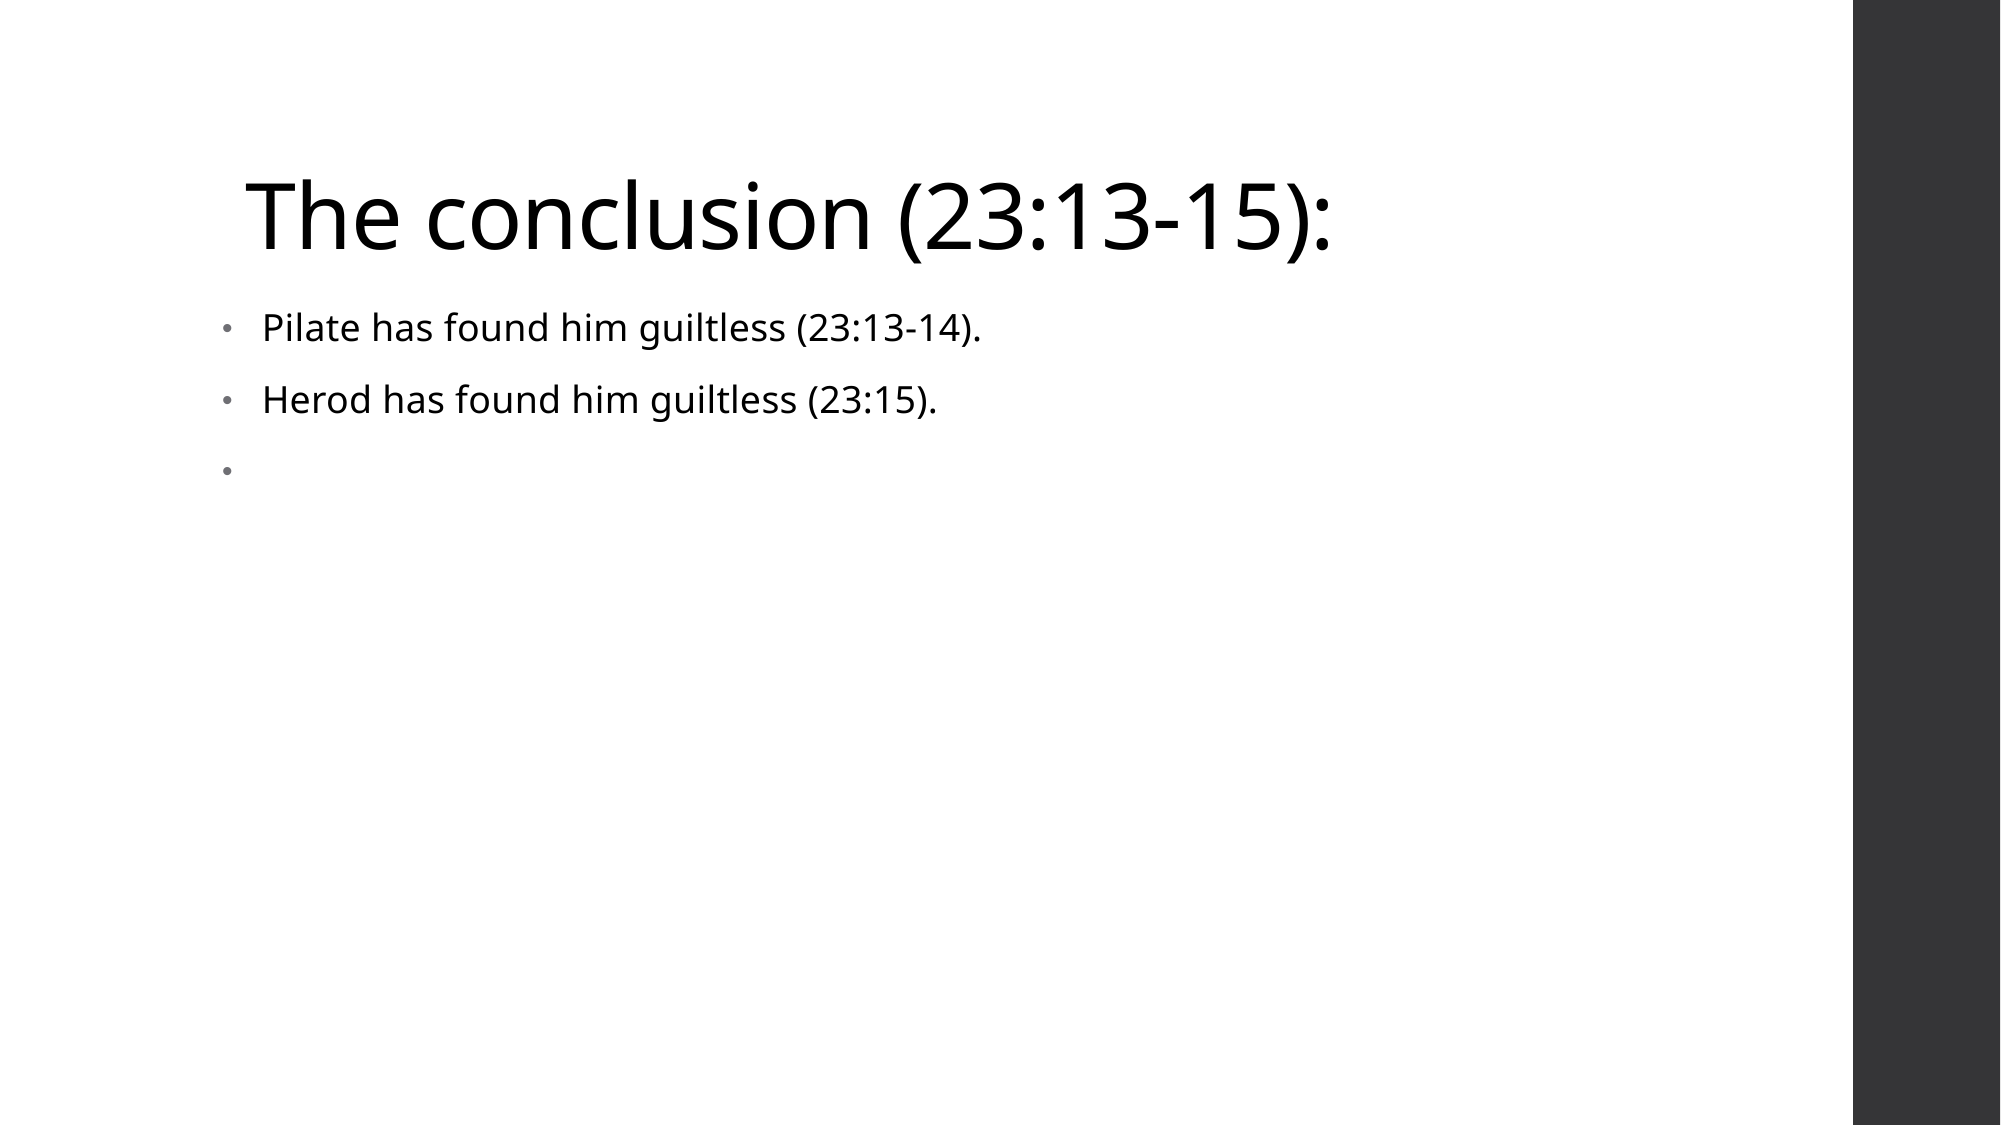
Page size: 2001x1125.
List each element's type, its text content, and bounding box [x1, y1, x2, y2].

list Pilate has found him guiltless (23:13-14). Herod has found him guiltless (23:15). [206, 299, 1617, 1014]
title The conclusion (23:13-15): [206, 60, 1797, 278]
